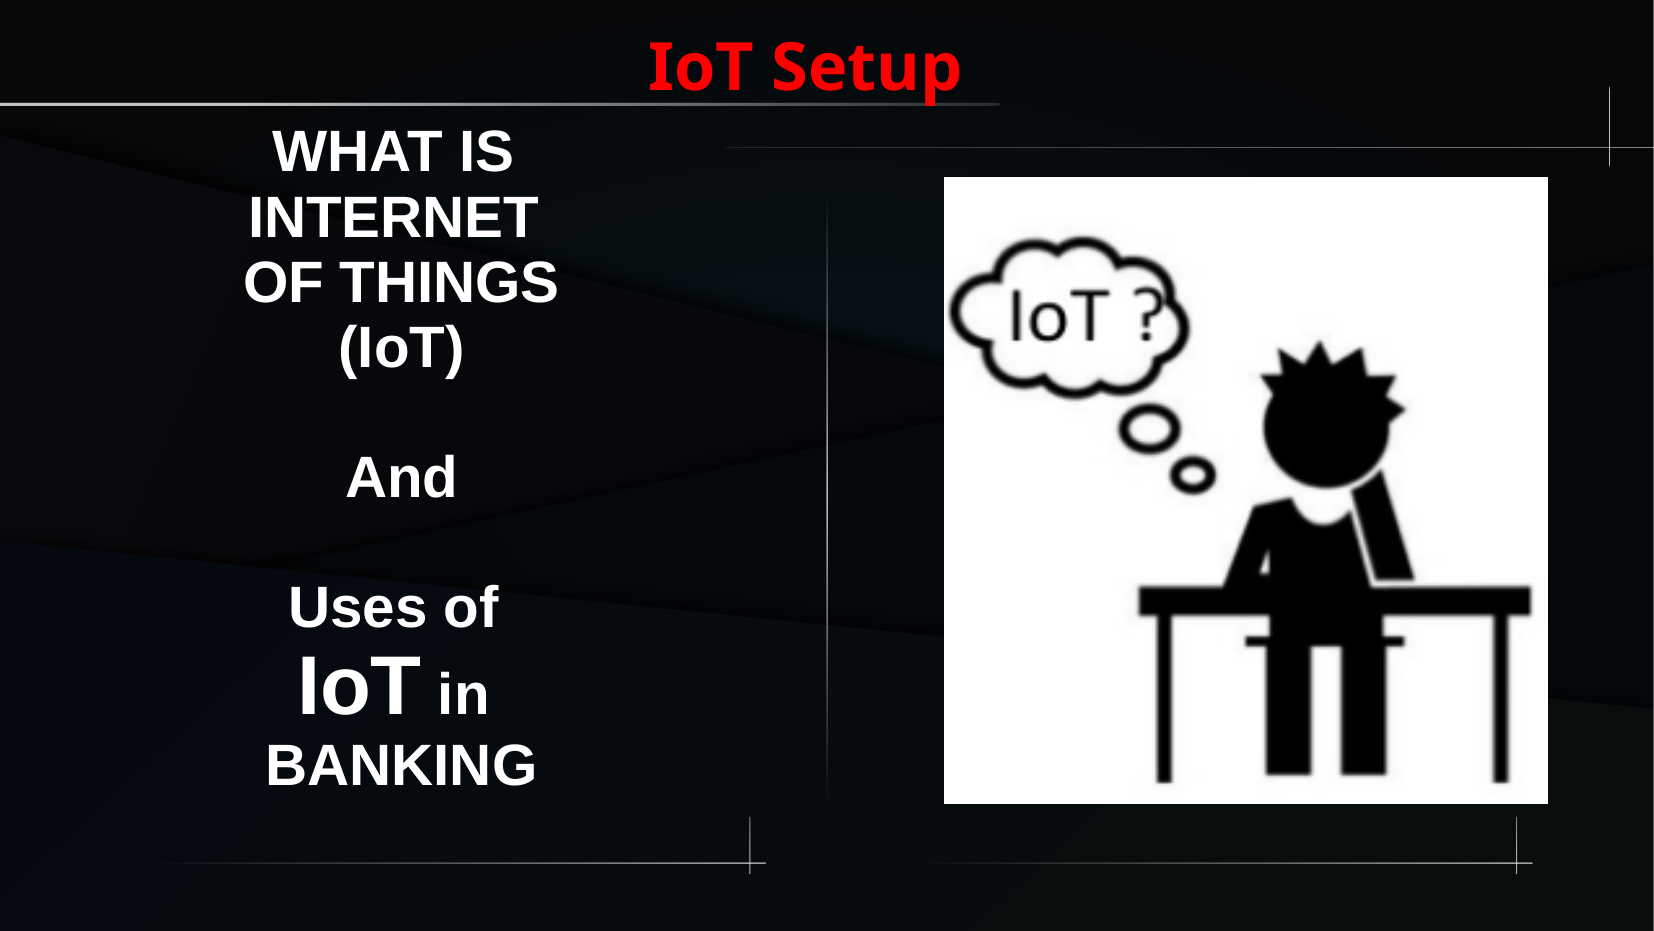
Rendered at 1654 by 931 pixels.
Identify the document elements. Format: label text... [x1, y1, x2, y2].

title IoT Setup [23, 11, 1589, 119]
subtitle WHAT IS INTERNET OF THINGS (IoT) And Uses of IoT in BANKING [106, 119, 697, 928]
picture [0, 0, 1654, 931]
